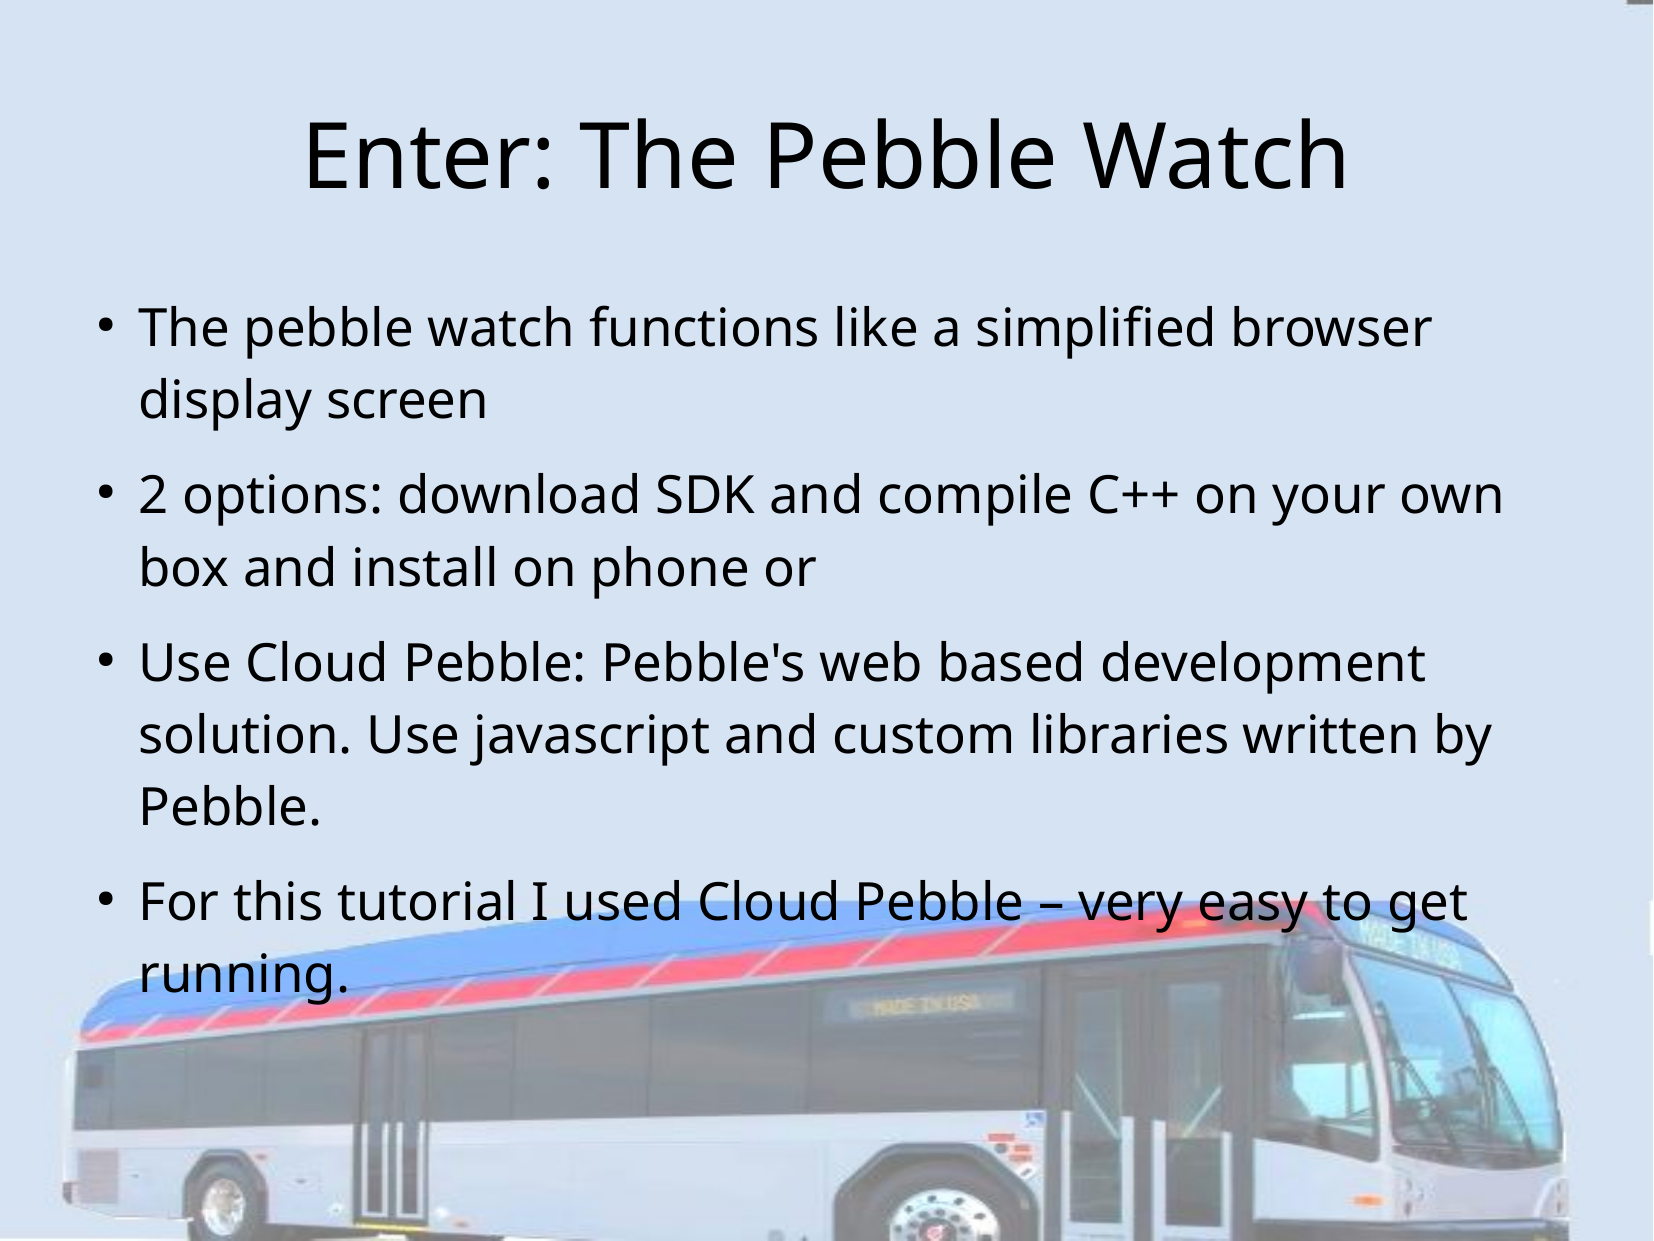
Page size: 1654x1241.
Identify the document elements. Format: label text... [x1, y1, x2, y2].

picture [0, 0, 1654, 1241]
list The pebble watch functions like a simplified browser display screen 2 options: download SDK and compile C++ on your own box and install on phone or Use Cloud Pebble: Pebble's web based development solution. Use javascript and custom libraries written by Pebble. For this tutorial I used Cloud Pebble – very easy to get running. [82, 290, 1571, 1010]
title Enter: The Pebble Watch [82, 49, 1571, 257]
